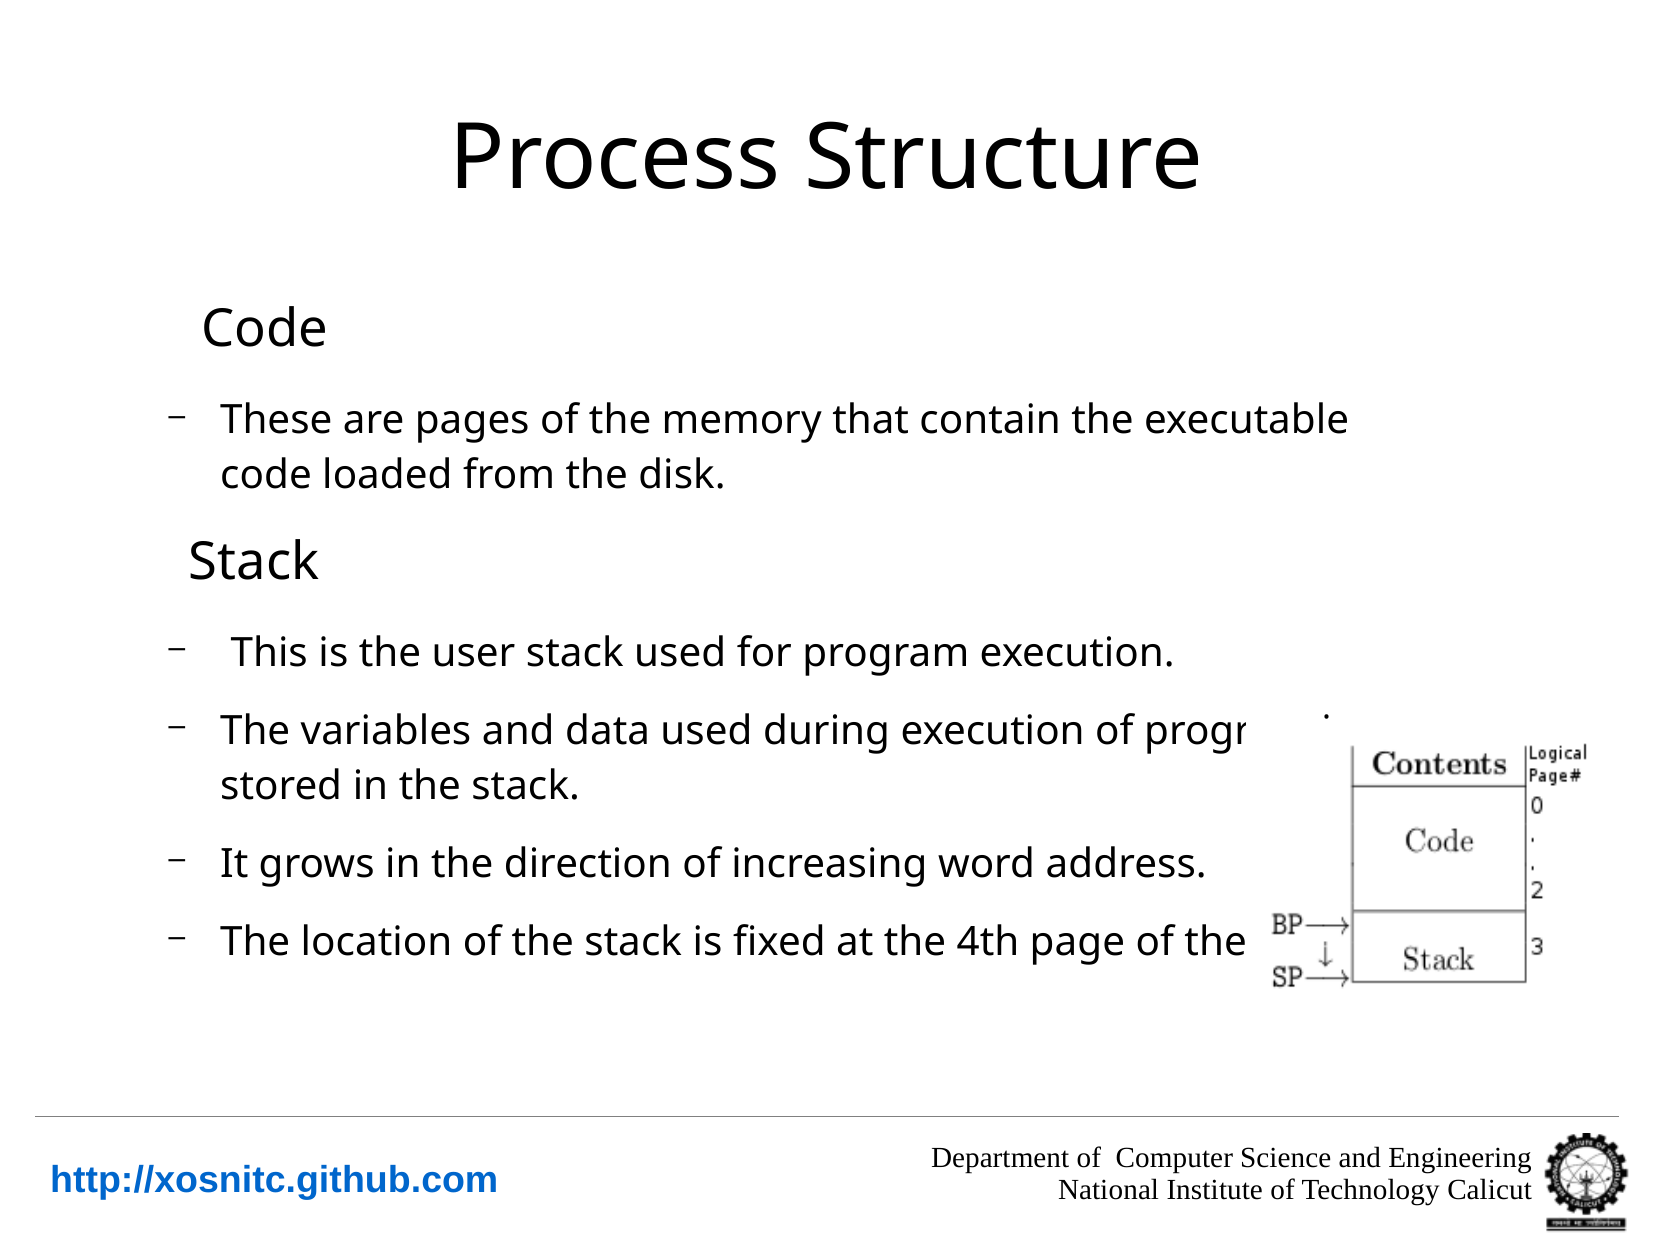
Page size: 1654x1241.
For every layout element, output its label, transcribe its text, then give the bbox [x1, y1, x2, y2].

picture [1246, 720, 1595, 1004]
list Code These are pages of the memory that contain the executable code loaded from the disk. Stack This is the user stack used for program execution. The variables and data used during execution of program is stored in the stack. It grows in the direction of increasing word address. The location of the stack is fixed at the 4th page of the process. [82, 290, 1453, 1010]
picture [1542, 1133, 1630, 1234]
title Process Structure [82, 49, 1571, 257]
